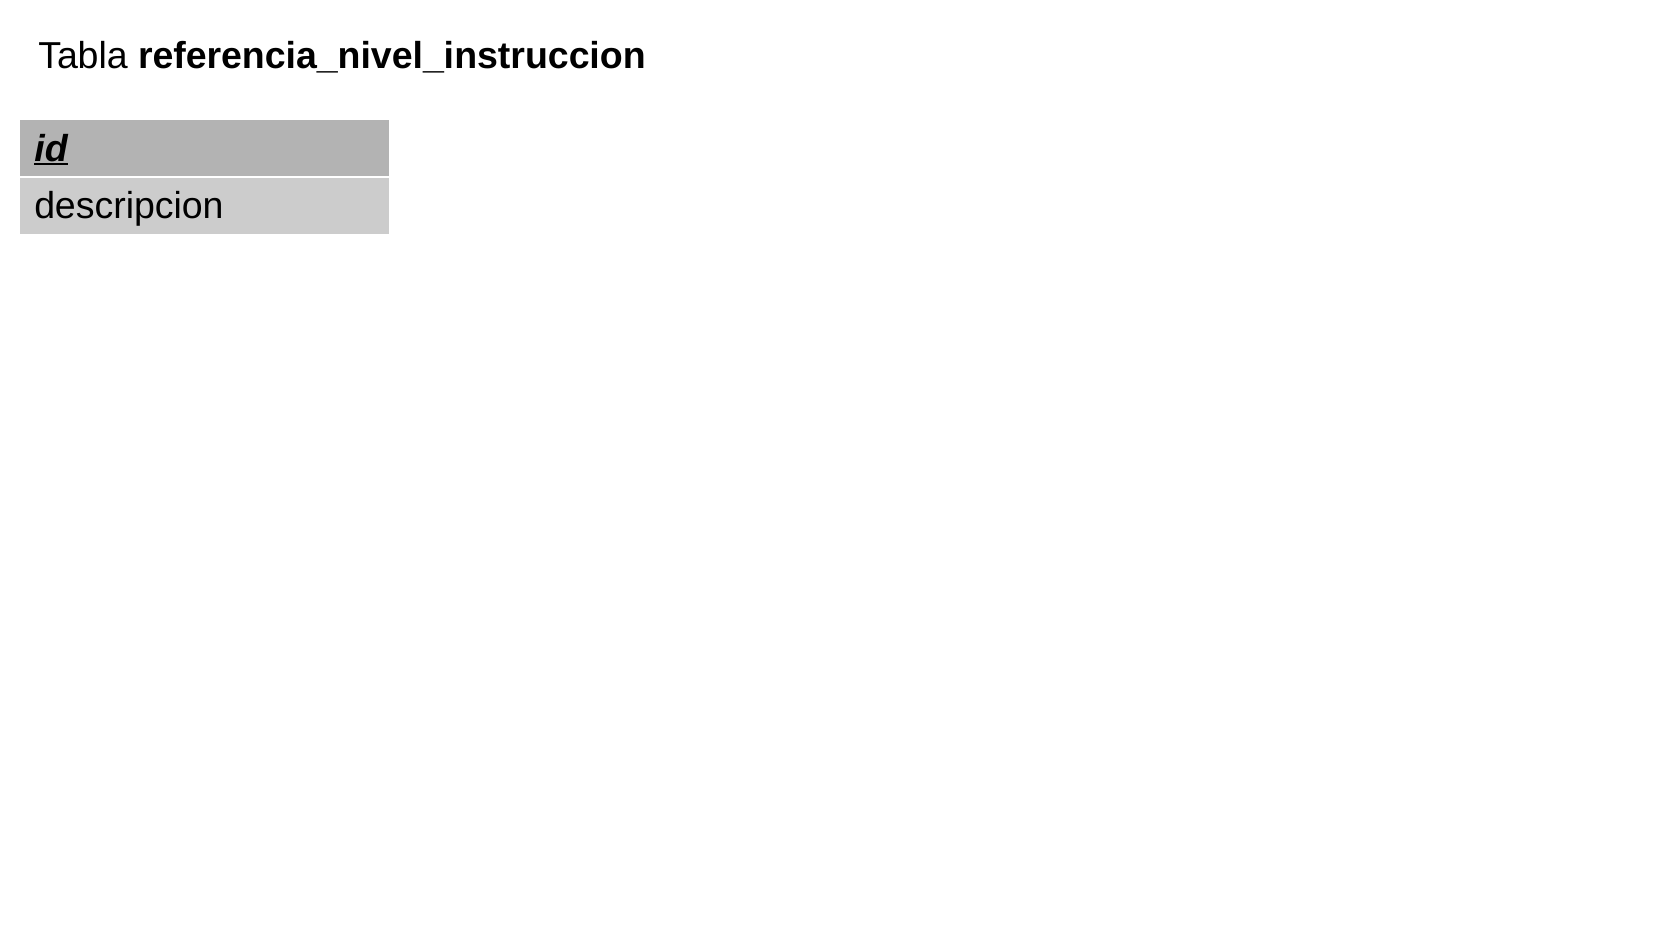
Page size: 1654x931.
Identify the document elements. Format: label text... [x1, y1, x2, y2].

text_box Tabla referencia_nivel_instruccion [23, 23, 1618, 165]
table_header id [20, 120, 389, 176]
table_cell descripcion [20, 178, 389, 234]
